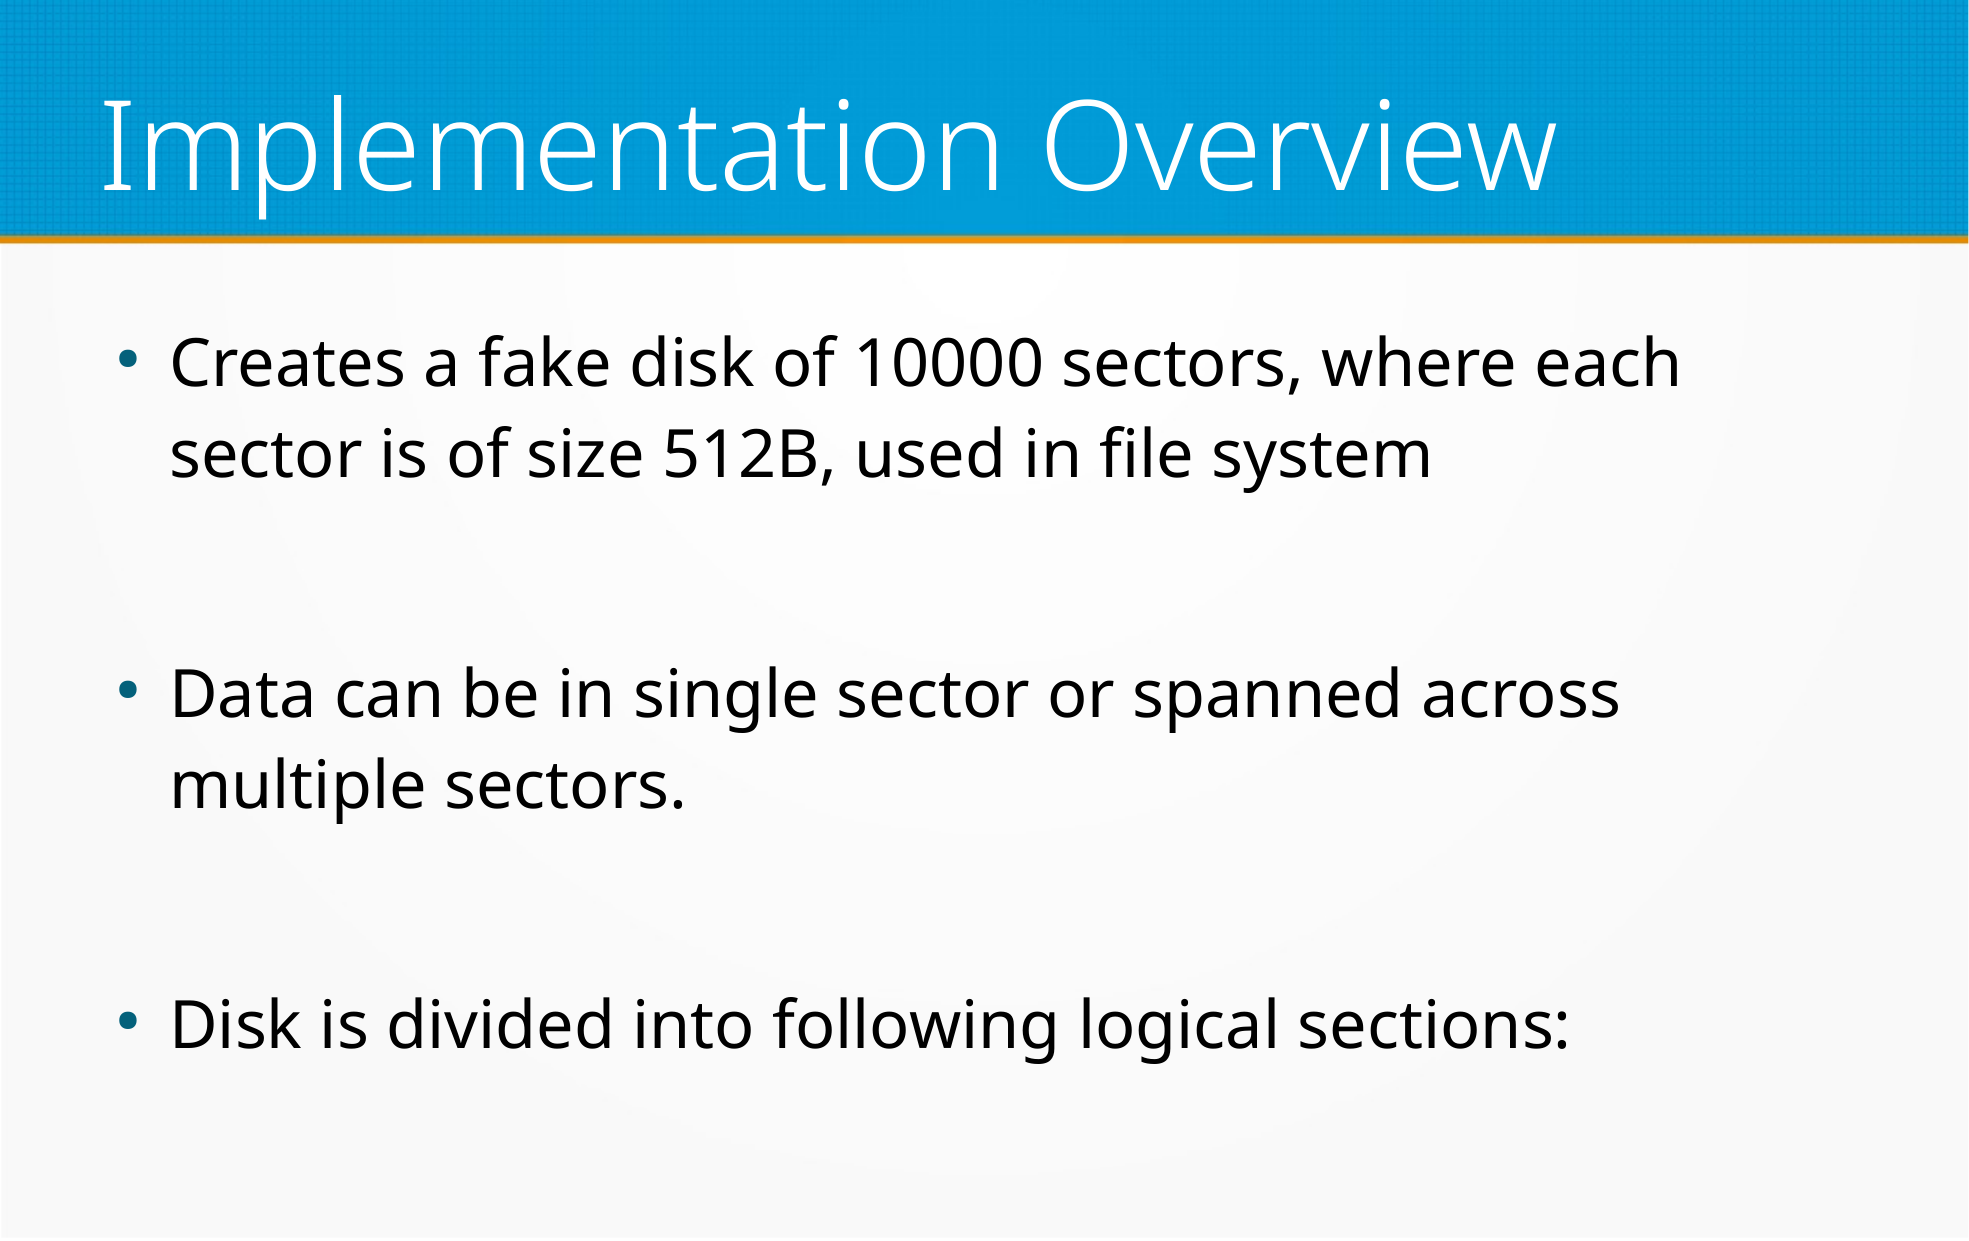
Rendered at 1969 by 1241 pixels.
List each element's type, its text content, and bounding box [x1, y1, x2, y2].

title Implementation Overview [98, 19, 1870, 227]
picture [0, 233, 1969, 1241]
list Creates a fake disk of 10000 sectors, where each sector is of size 512B, used in file system Data can be in single sector or spanned across multiple sectors. Disk is divided into following logical sections: [98, 315, 1861, 1081]
